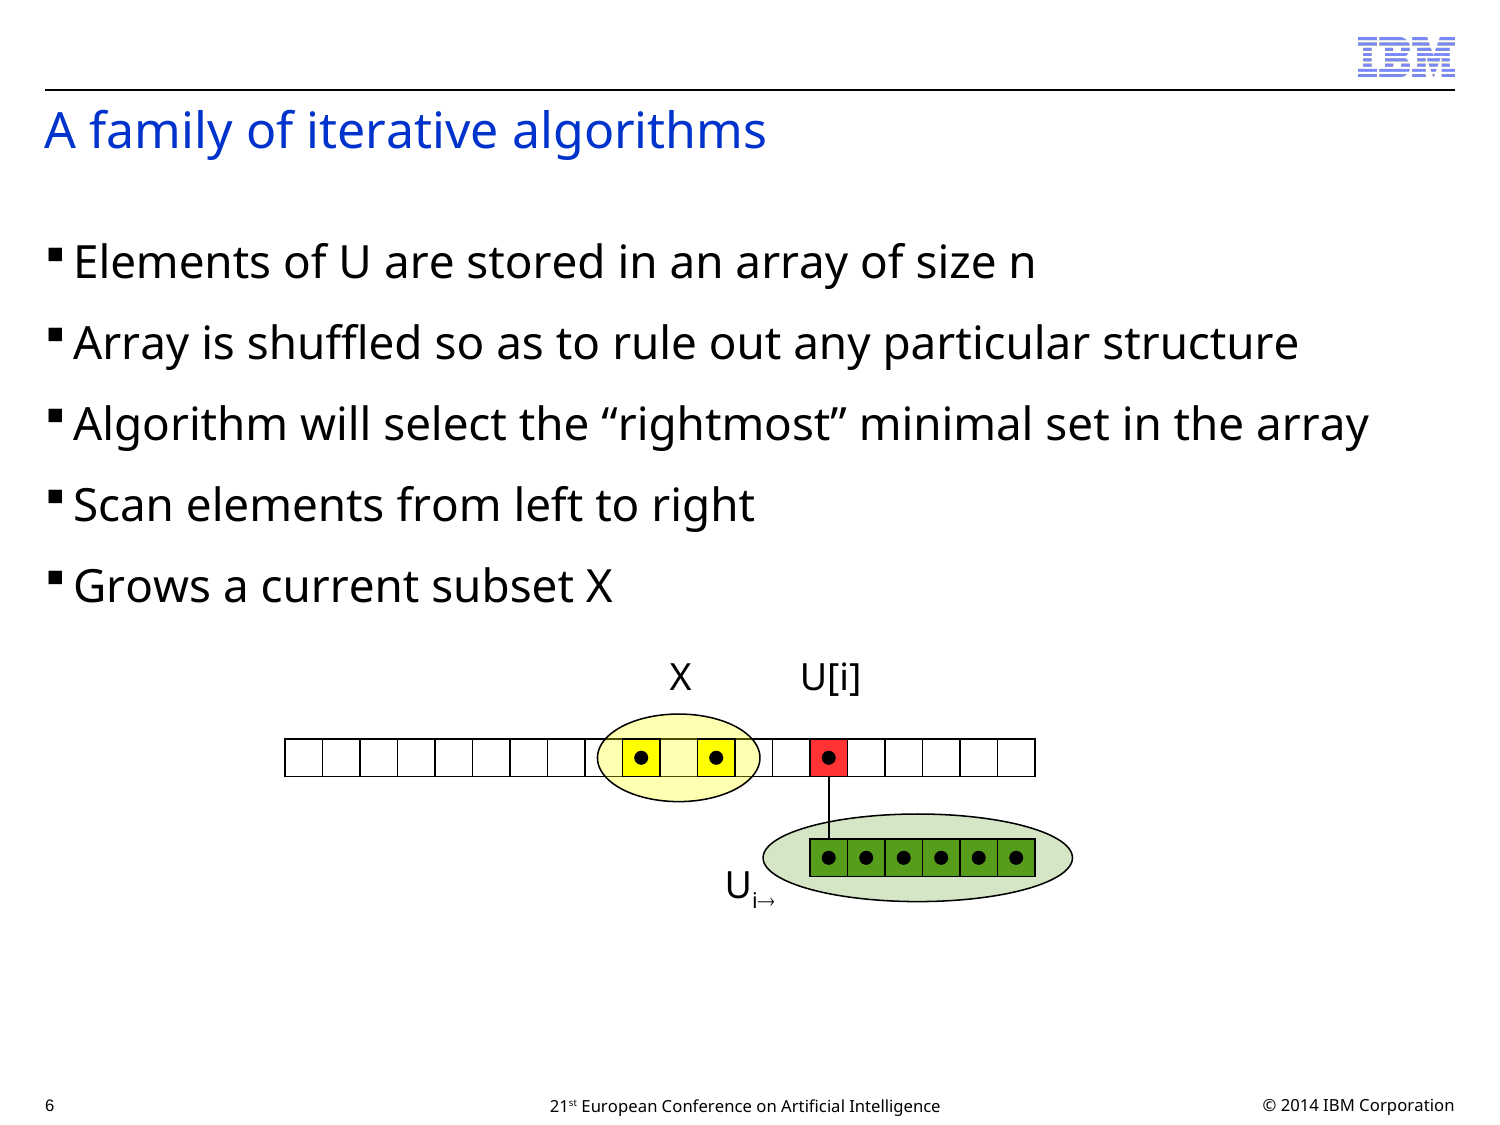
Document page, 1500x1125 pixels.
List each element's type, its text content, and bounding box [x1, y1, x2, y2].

picture [1358, 37, 1455, 77]
text_box [284, 714, 1035, 802]
text_box X [654, 644, 707, 706]
list Elements of U are stored in an array of size n Array is shuffled so as to rule out any particular structure Algorithm will select the “rightmost” minimal set in the array Scan elements from left to right Grows a current subset X [29, 224, 1426, 1066]
text_box U[i] [785, 644, 877, 706]
text_box Ui [709, 853, 791, 921]
title A family of iterative algorithms [29, 97, 1500, 203]
text_box [764, 814, 1073, 902]
